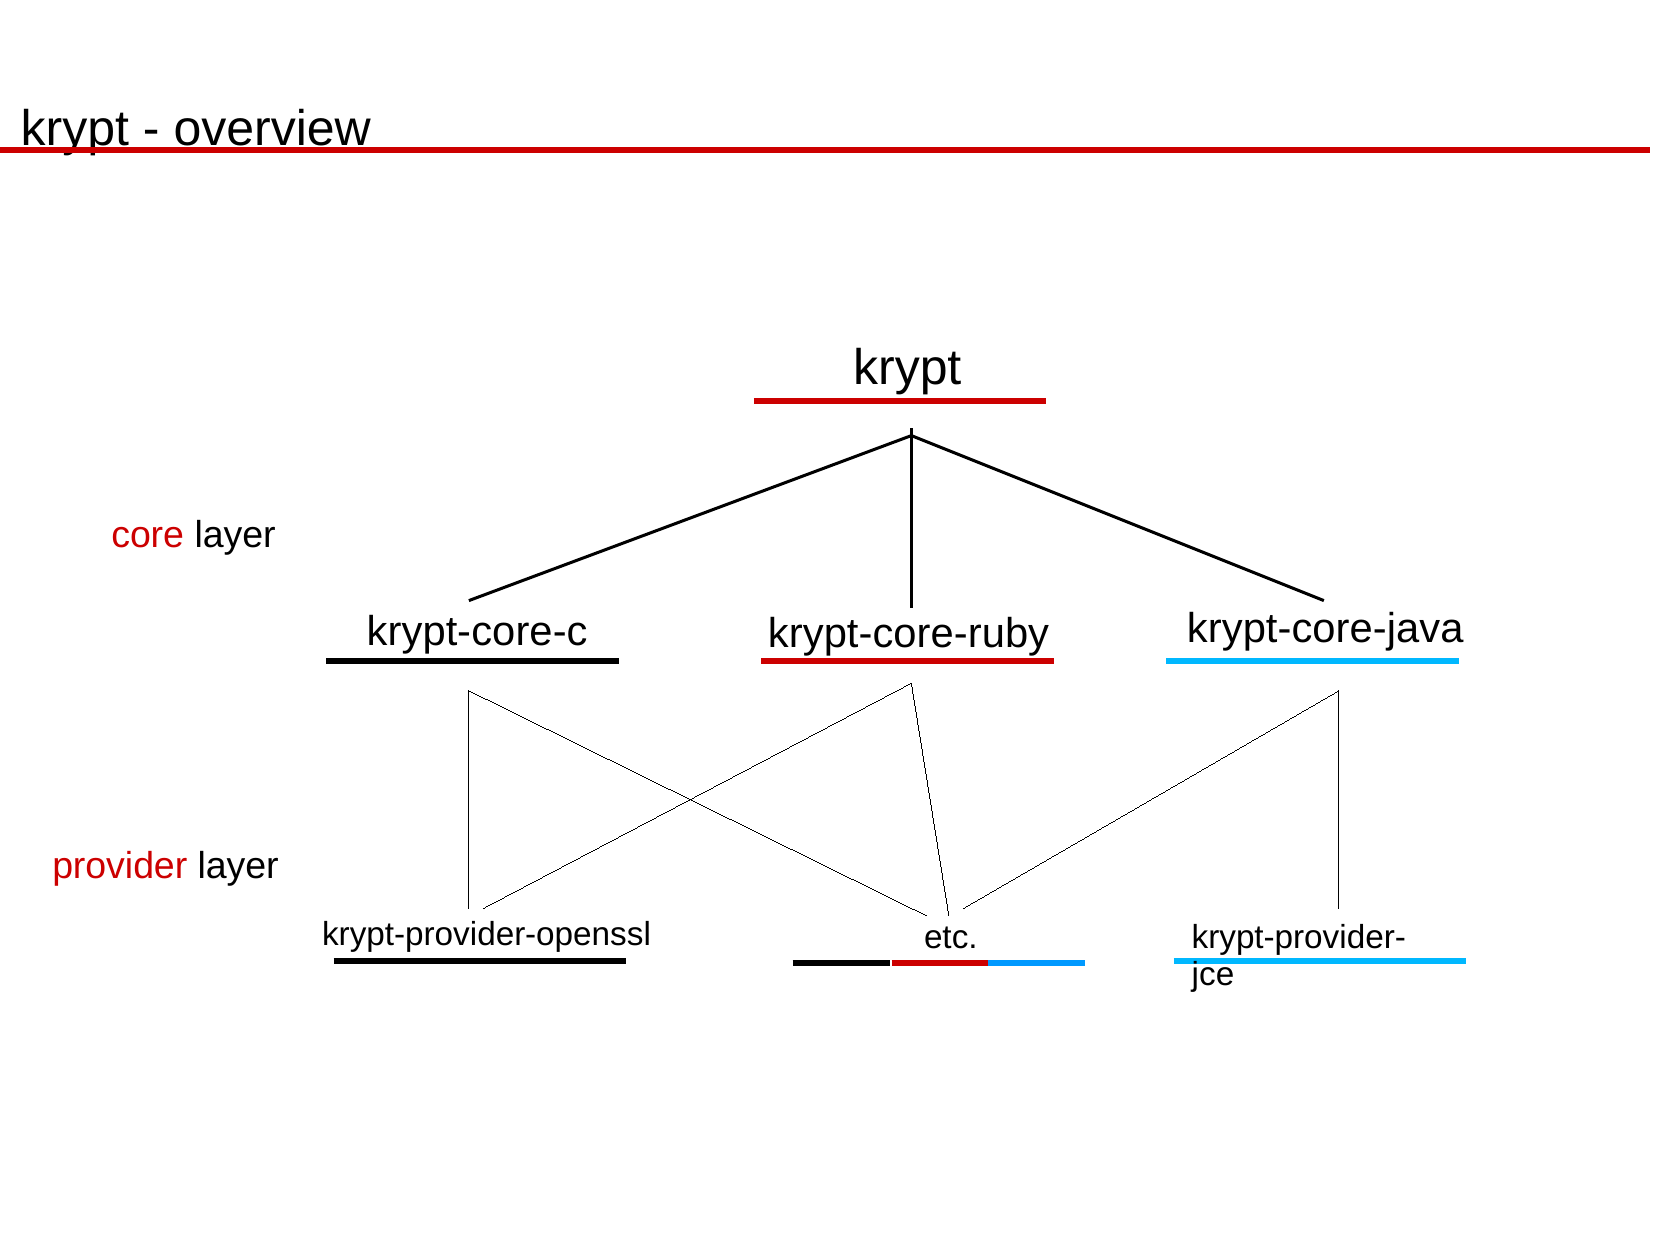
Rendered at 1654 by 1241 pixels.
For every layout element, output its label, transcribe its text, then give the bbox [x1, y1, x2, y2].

text_box krypt-core-ruby [750, 598, 1118, 688]
text_box krypt-provider-openssl [304, 904, 672, 994]
text_box krypt-core-c [348, 597, 717, 686]
text_box core layer [96, 505, 360, 563]
text_box krypt-core-java [1169, 594, 1537, 684]
text_box krypt [835, 328, 1076, 406]
text_box provider layer [37, 837, 301, 894]
subtitle [0, 153, 1654, 1241]
text_box etc. [906, 908, 1199, 967]
text_box krypt - overview [5, 92, 1654, 275]
text_box krypt-provider-jce [1199, 908, 1467, 967]
subtitle [0, 0, 1654, 147]
